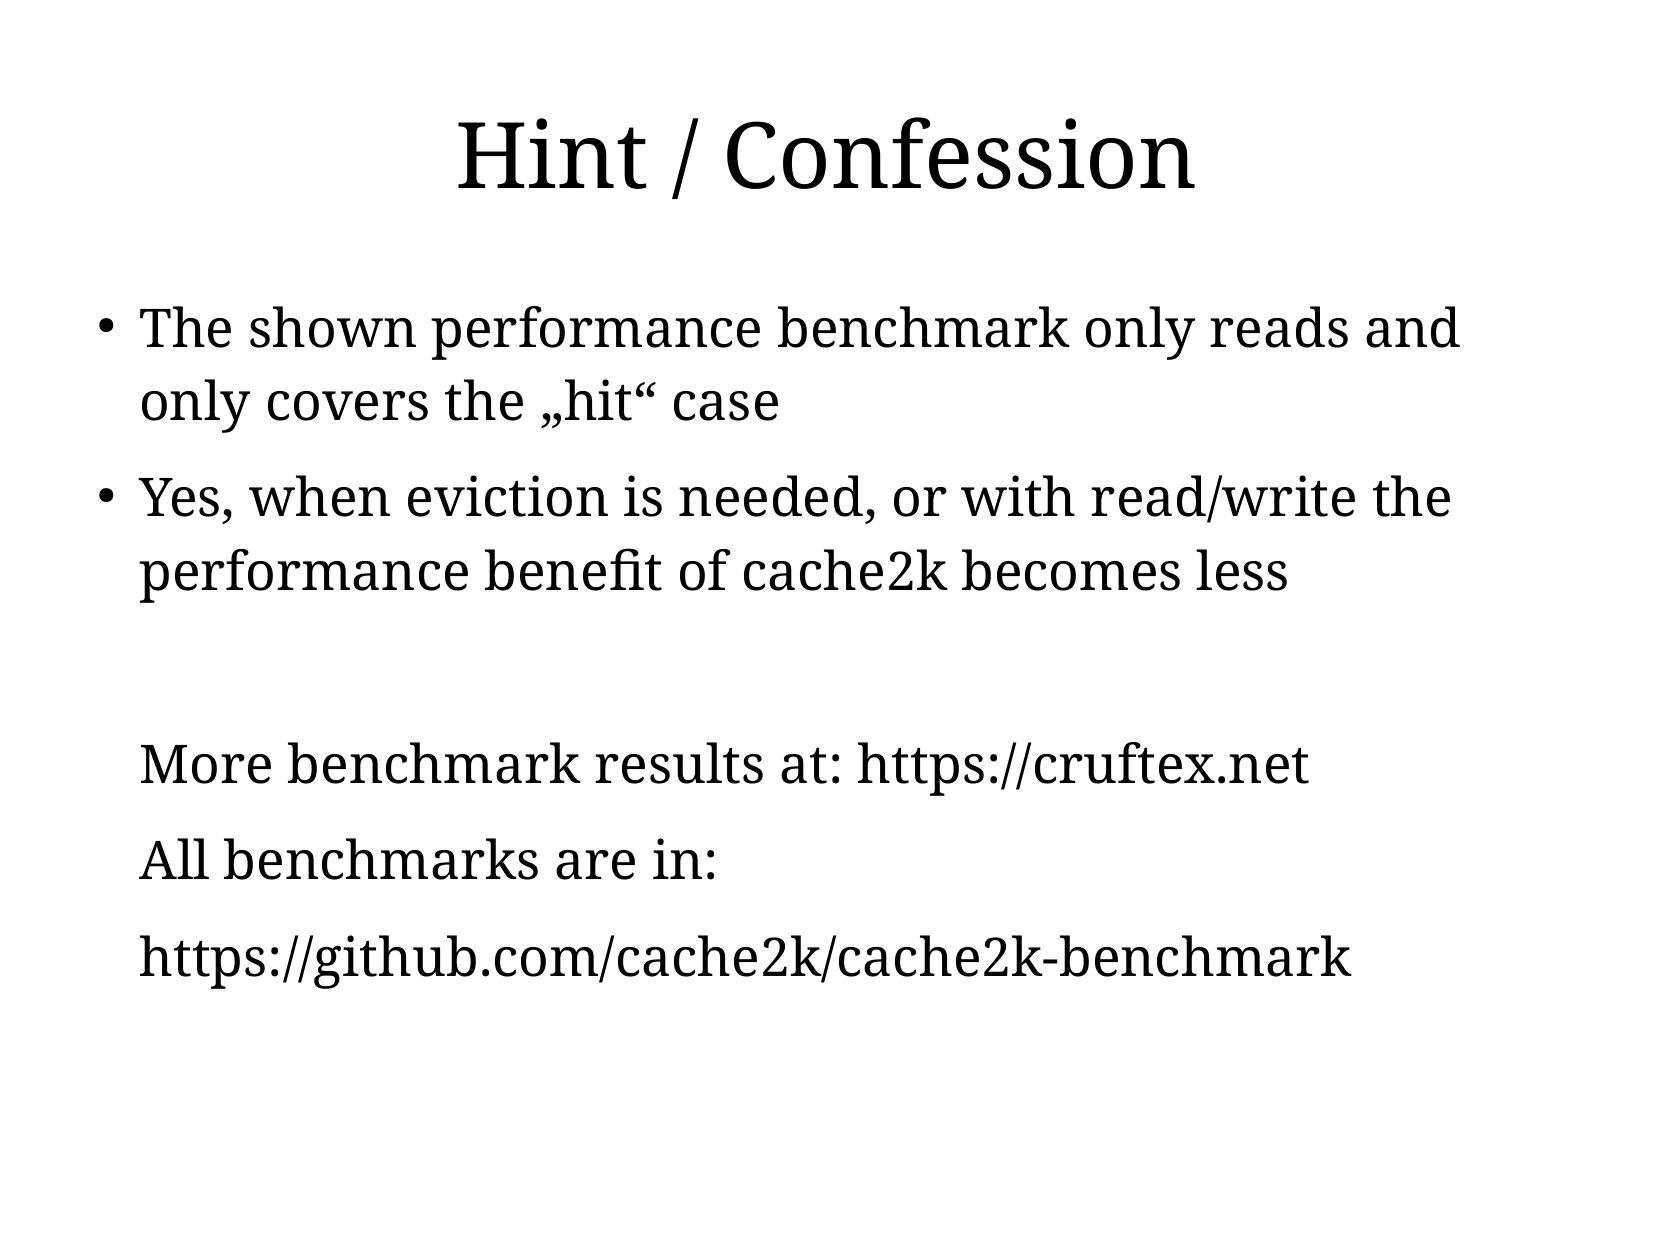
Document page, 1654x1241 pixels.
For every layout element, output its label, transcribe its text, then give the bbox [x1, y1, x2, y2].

title Hint / Confession [82, 49, 1571, 257]
list The shown performance benchmark only reads and only covers the „hit“ case Yes, when eviction is needed, or with read/write the performance benefit of cache2k becomes less More benchmark results at: https://cruftex.net All benchmarks are in: https://github.com/cache2k/cache2k-benchmark [82, 290, 1571, 1010]
